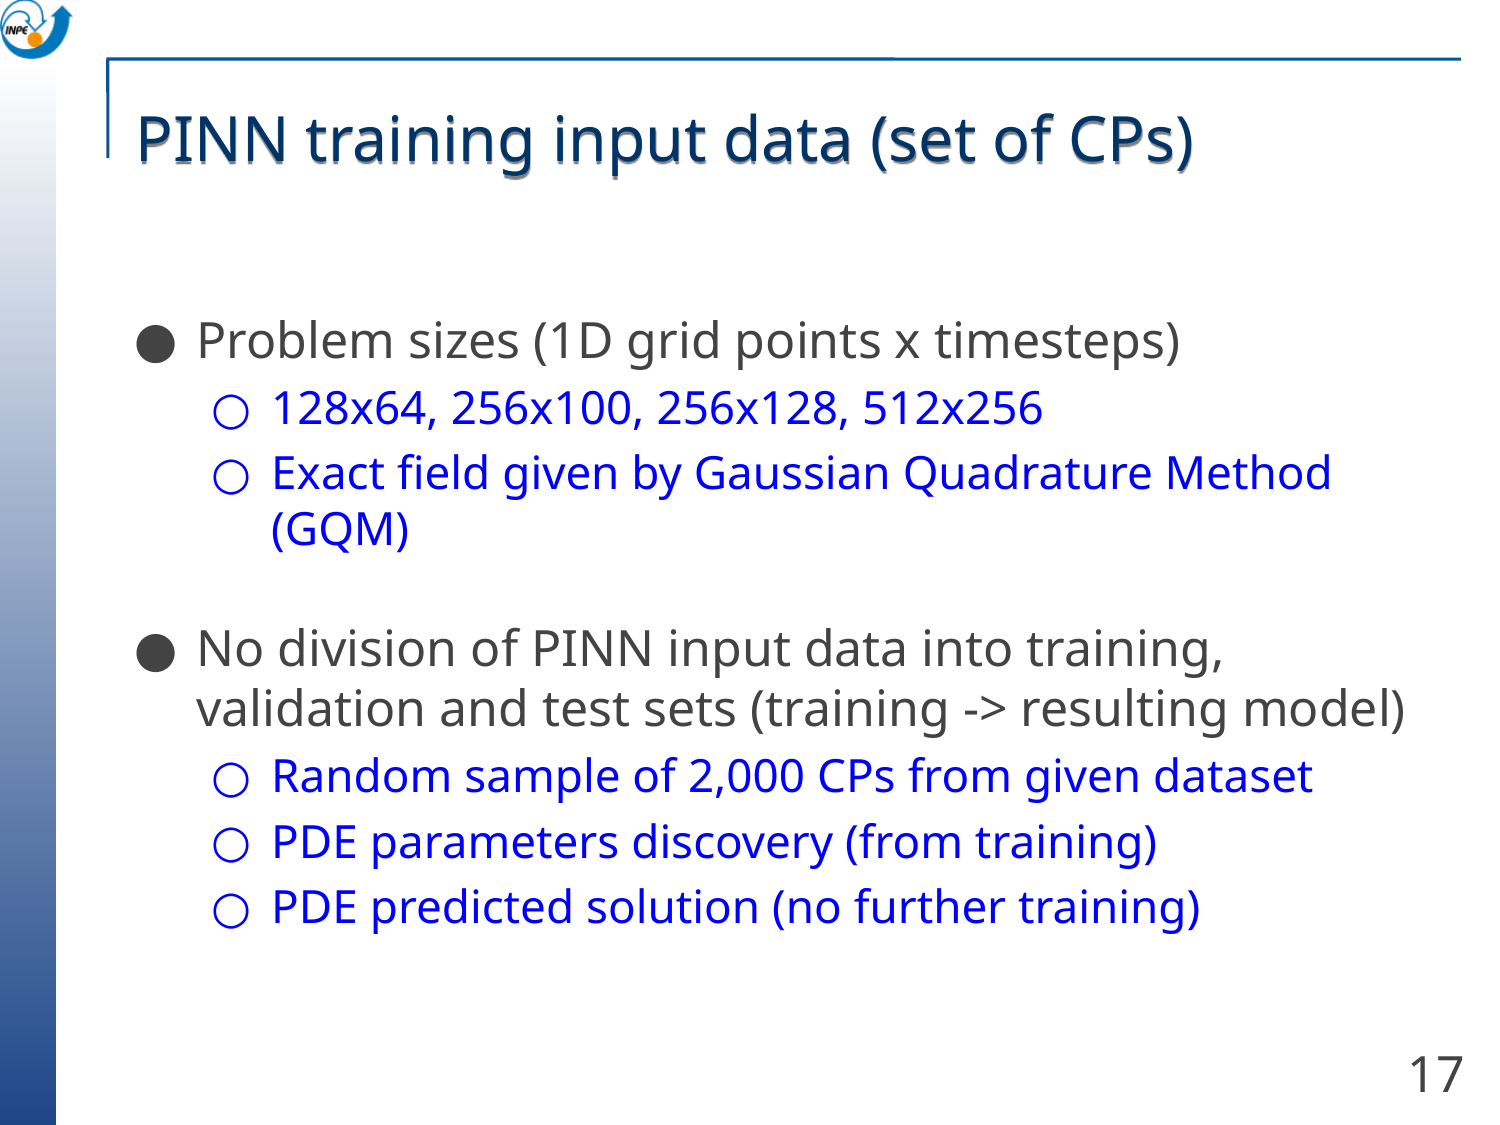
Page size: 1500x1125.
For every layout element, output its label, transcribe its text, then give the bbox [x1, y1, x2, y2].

slide_number 1 [1389, 1033, 1480, 1120]
list Problem sizes (1D grid points x timesteps) 128x64, 256x100, 256x128, 512x256 Exact field given by Gaussian Quadrature Method (GQM) No division of PINN input data into training, validation and test sets (training -> resulting model) Random sample of 2,000 CPs from given dataset PDE parameters discovery (from training) PDE predicted solution (no further training) [106, 293, 1465, 946]
title PINN training input data (set of CPs) [106, 84, 1465, 206]
picture [0, 0, 73, 59]
